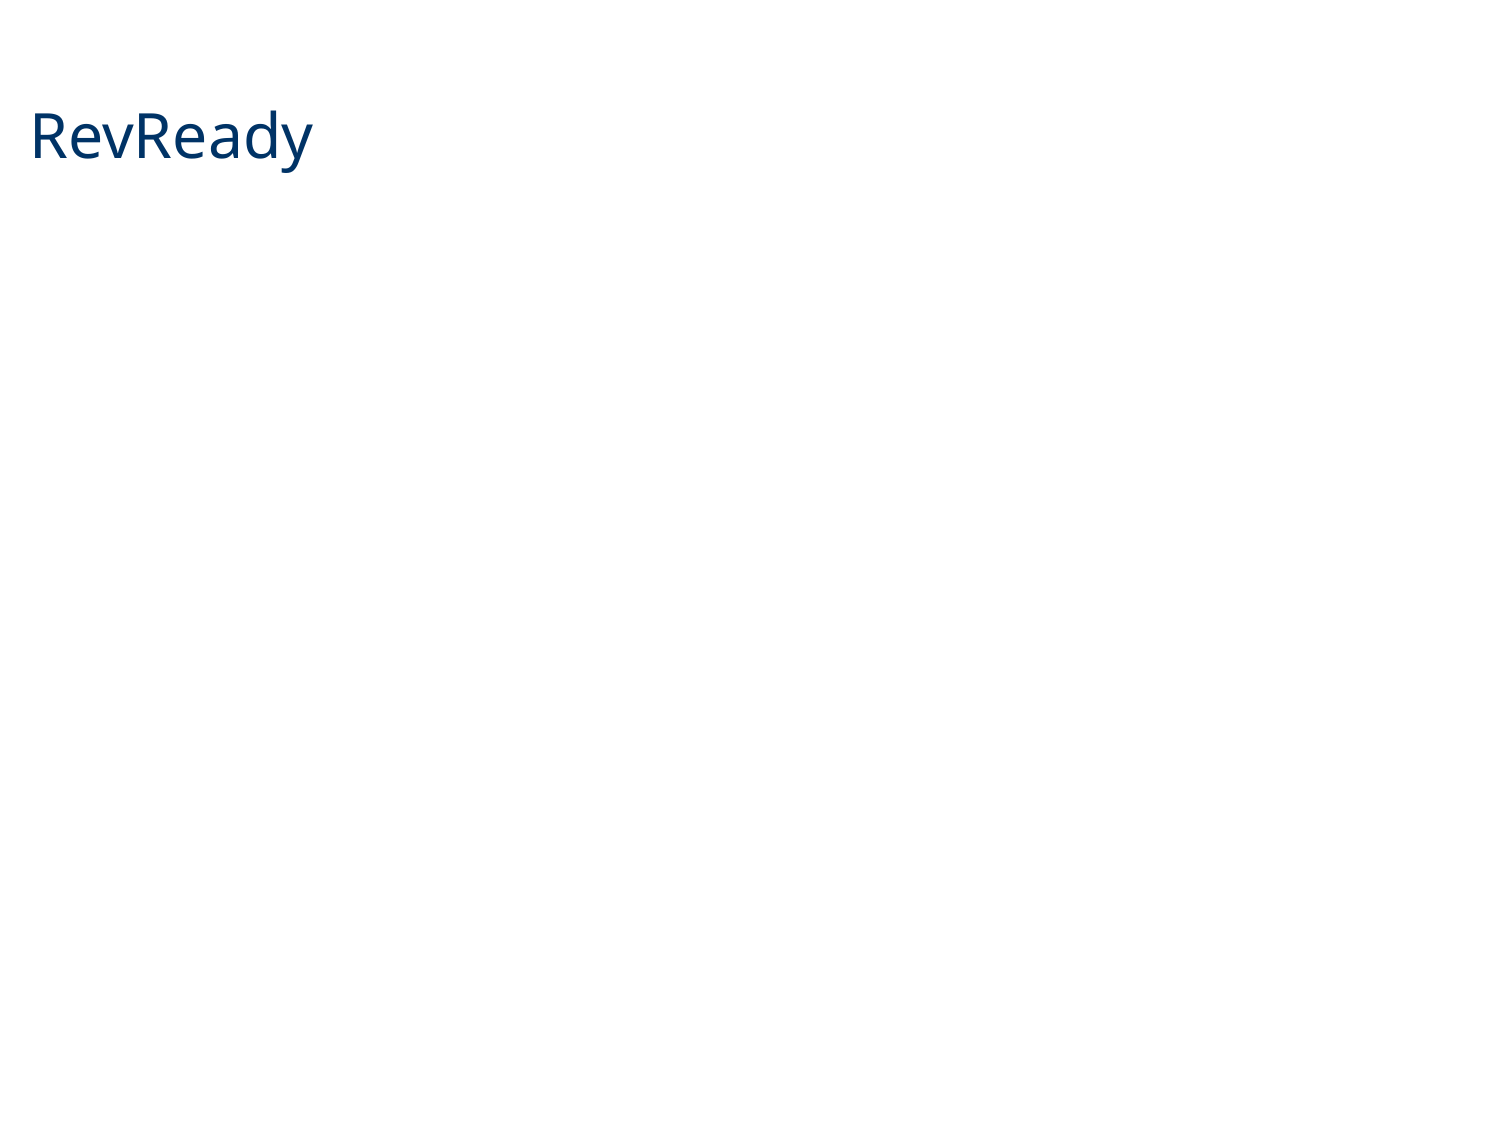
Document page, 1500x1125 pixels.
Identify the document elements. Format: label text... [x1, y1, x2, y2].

title RevReady [29, 103, 1448, 175]
